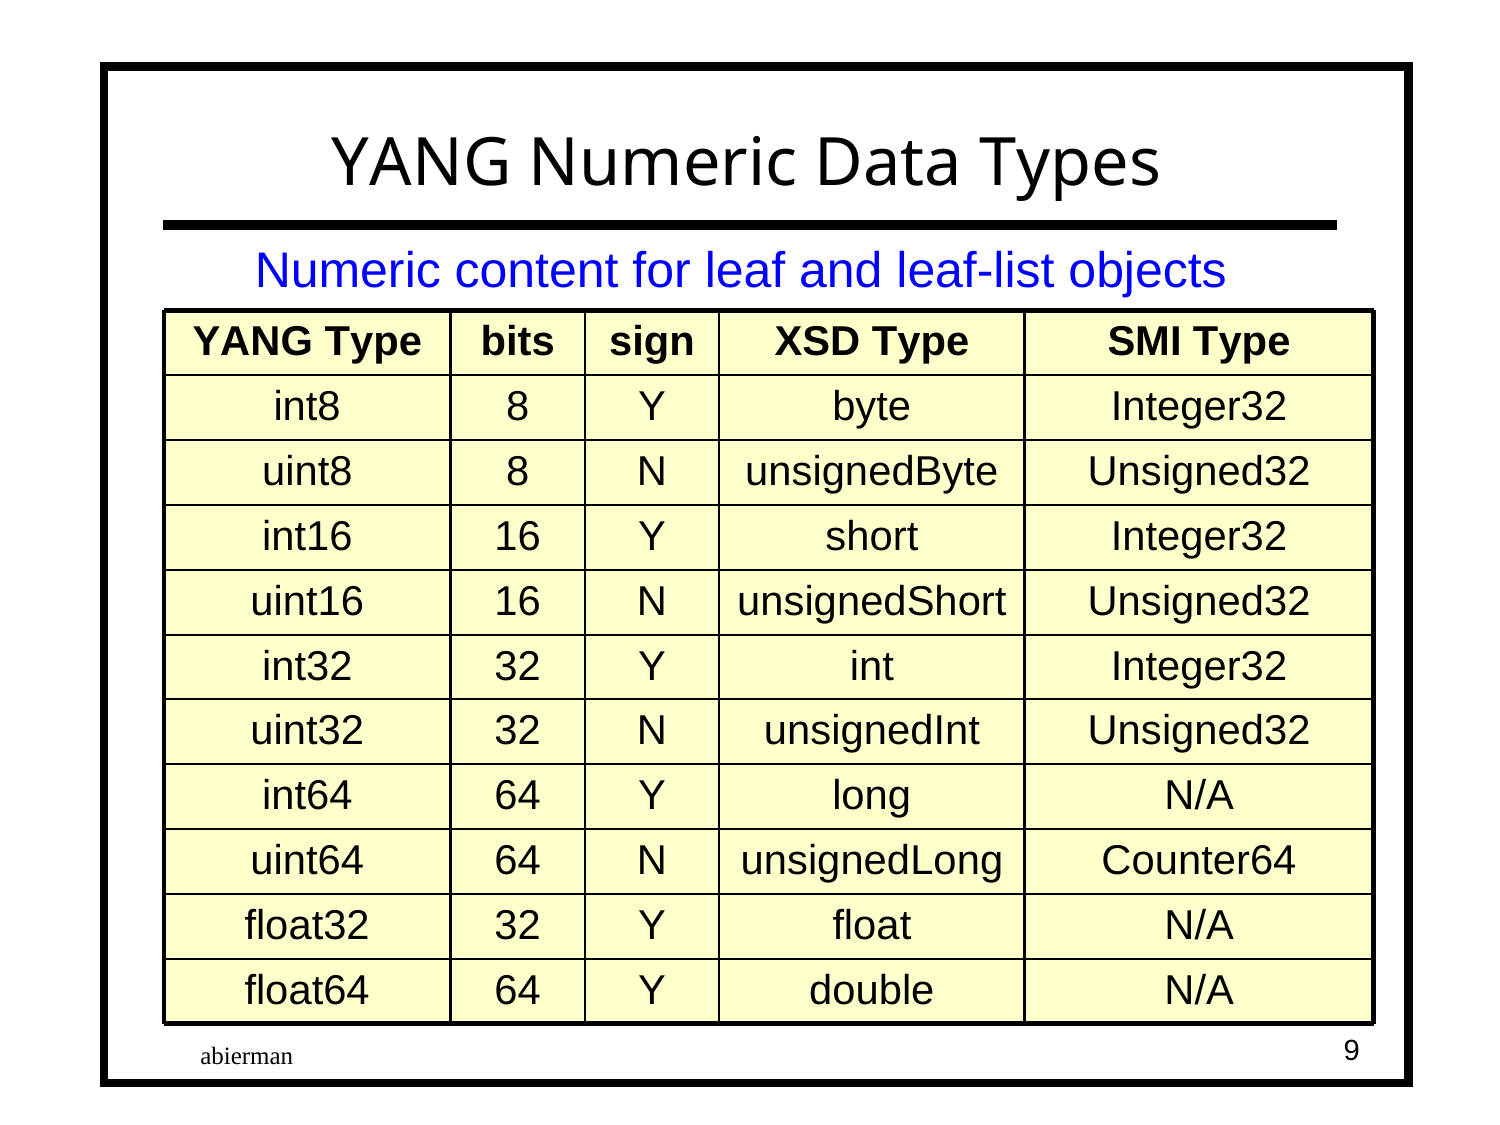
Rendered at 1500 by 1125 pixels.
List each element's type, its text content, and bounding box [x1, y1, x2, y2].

text_box Integer32 [1026, 636, 1371, 698]
text_box XSD Type [720, 313, 1023, 374]
text_box uint32 [166, 700, 449, 763]
text_box double [720, 960, 1023, 1021]
text_box 64 [452, 960, 584, 1021]
text_box 64 [452, 765, 584, 828]
text_box float64 [166, 960, 449, 1021]
text_box float [720, 895, 1023, 958]
text_box N [586, 571, 718, 634]
text_box 32 [452, 895, 584, 958]
text_box N [586, 441, 718, 504]
text_box N/A [1026, 765, 1371, 828]
text_box Integer32 [1026, 376, 1371, 439]
text_box int8 [166, 376, 449, 439]
text_box uint64 [166, 830, 449, 893]
text_box Integer32 [1026, 506, 1371, 569]
text_box Y [586, 960, 718, 1021]
text_box long [720, 765, 1023, 828]
text_box short [720, 506, 1023, 569]
text_box YANG Type [166, 313, 449, 374]
text_box Y [586, 895, 718, 958]
text_box Y [586, 765, 718, 828]
text_box Y [586, 376, 718, 439]
text_box float32 [166, 895, 449, 958]
text_box N/A [1026, 895, 1371, 958]
text_box 8 [452, 441, 584, 504]
text_box N [586, 700, 718, 763]
text_box Unsigned32 [1026, 571, 1371, 634]
text_box Counter64 [1026, 830, 1371, 893]
text_box N [586, 830, 718, 893]
text_box Unsigned32 [1026, 700, 1371, 763]
text_box Numeric content for leaf and leaf-list objects [239, 234, 1251, 307]
text_box uint16 [166, 571, 449, 634]
text_box Y [586, 636, 718, 698]
text_box Unsigned32 [1026, 441, 1371, 504]
text_box N/A [1026, 960, 1371, 1021]
text_box int [720, 636, 1023, 698]
text_box unsignedLong [720, 830, 1023, 893]
text_box int32 [166, 636, 449, 698]
text_box unsignedShort [720, 571, 1023, 634]
text_box 32 [452, 636, 584, 698]
text_box uint8 [166, 441, 449, 504]
text_box bits [452, 313, 584, 374]
text_box SMI Type [1026, 313, 1371, 374]
text_box 16 [452, 571, 584, 634]
text_box byte [720, 376, 1023, 439]
text_box sign [586, 313, 718, 374]
title YANG Numeric Data Types [162, 74, 1332, 213]
text_box unsignedInt [720, 700, 1023, 763]
text_box 8 [452, 376, 584, 439]
text_box 64 [452, 830, 584, 893]
text_box Y [586, 506, 718, 569]
text_box unsignedByte [720, 441, 1023, 504]
text_box 32 [452, 700, 584, 763]
text_box int16 [166, 506, 449, 569]
text_box int64 [166, 765, 449, 828]
text_box 16 [452, 506, 584, 569]
